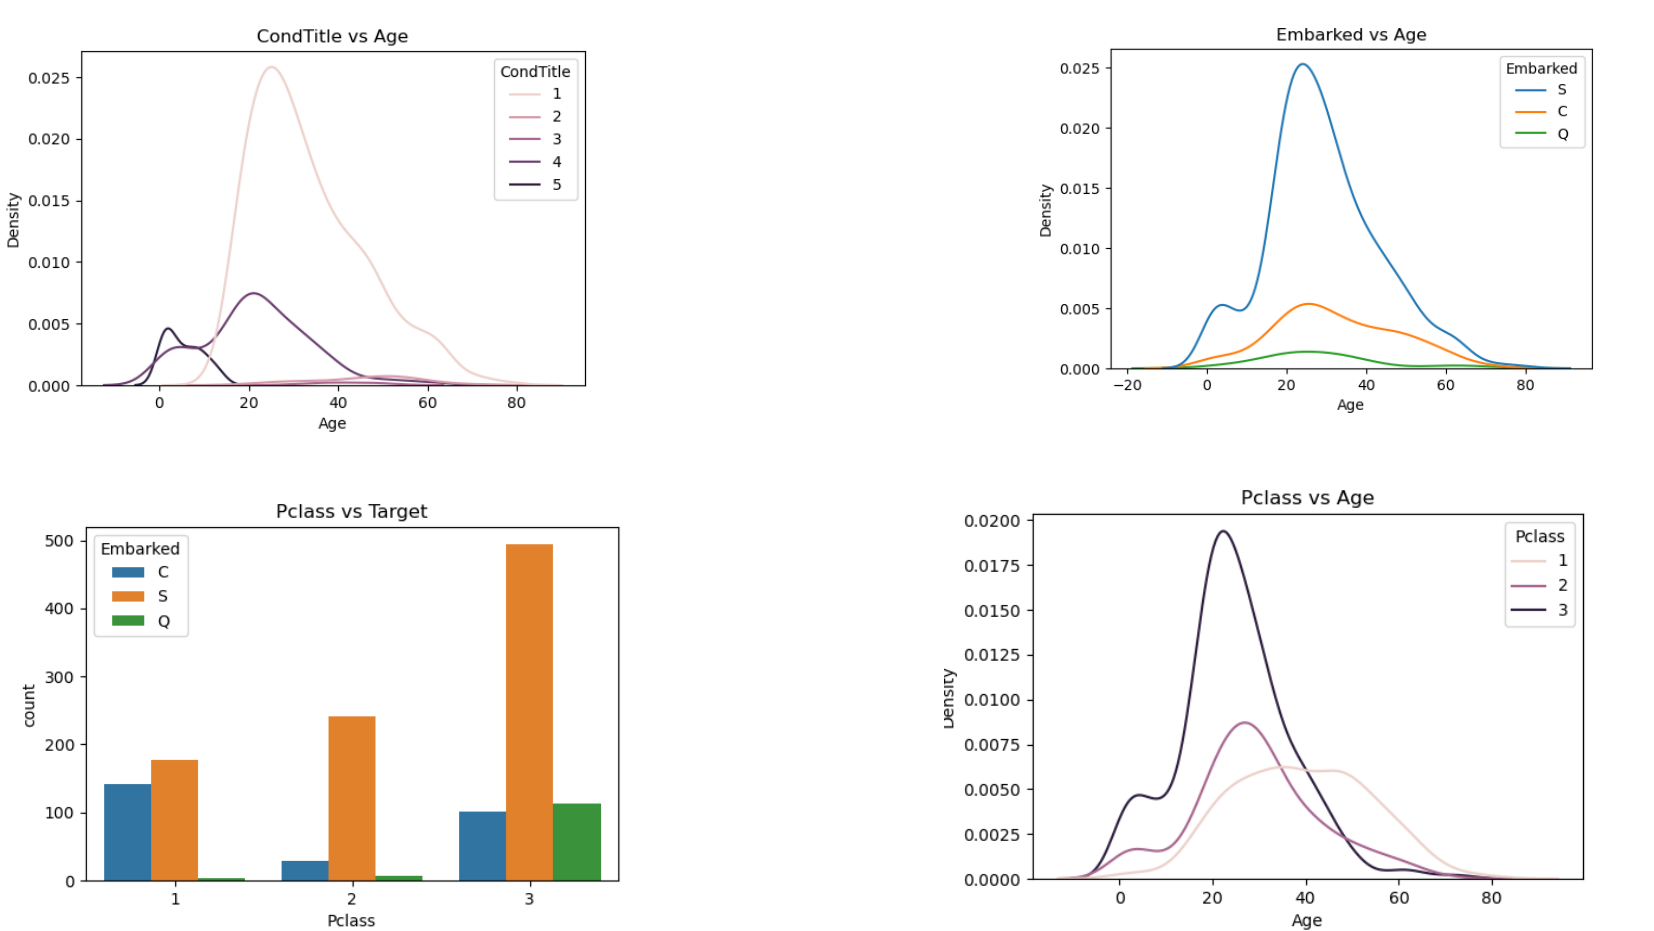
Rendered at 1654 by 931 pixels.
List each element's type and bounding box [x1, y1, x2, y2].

picture [1033, 0, 1654, 414]
picture [0, 0, 650, 434]
picture [0, 472, 687, 931]
picture [944, 457, 1654, 931]
